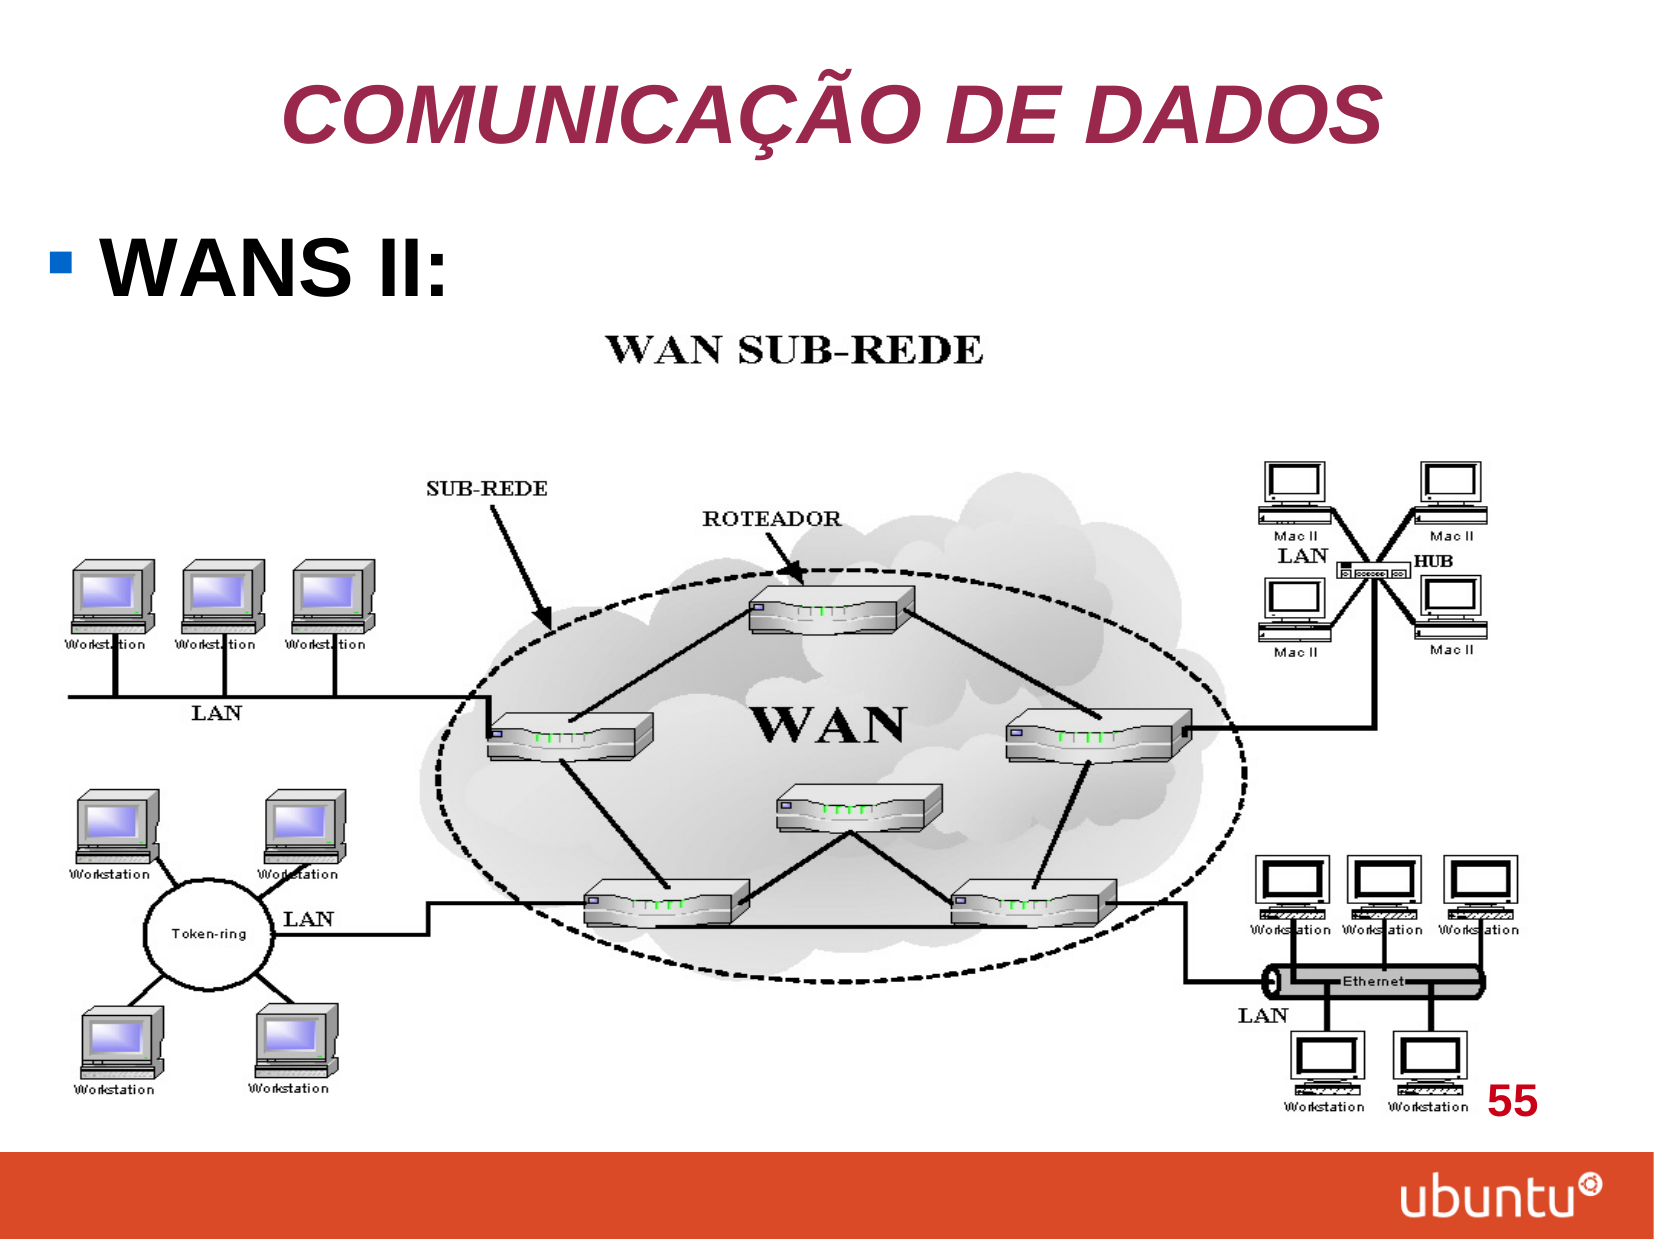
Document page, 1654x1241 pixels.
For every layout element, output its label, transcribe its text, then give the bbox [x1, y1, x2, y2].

picture [59, 324, 1566, 1123]
text_box <number> [1473, 1063, 1654, 1134]
list WANS II: [29, 206, 1518, 315]
title COMUNICAÇÃO DE DADOS [11, 7, 1654, 200]
picture [0, 1152, 1654, 1239]
